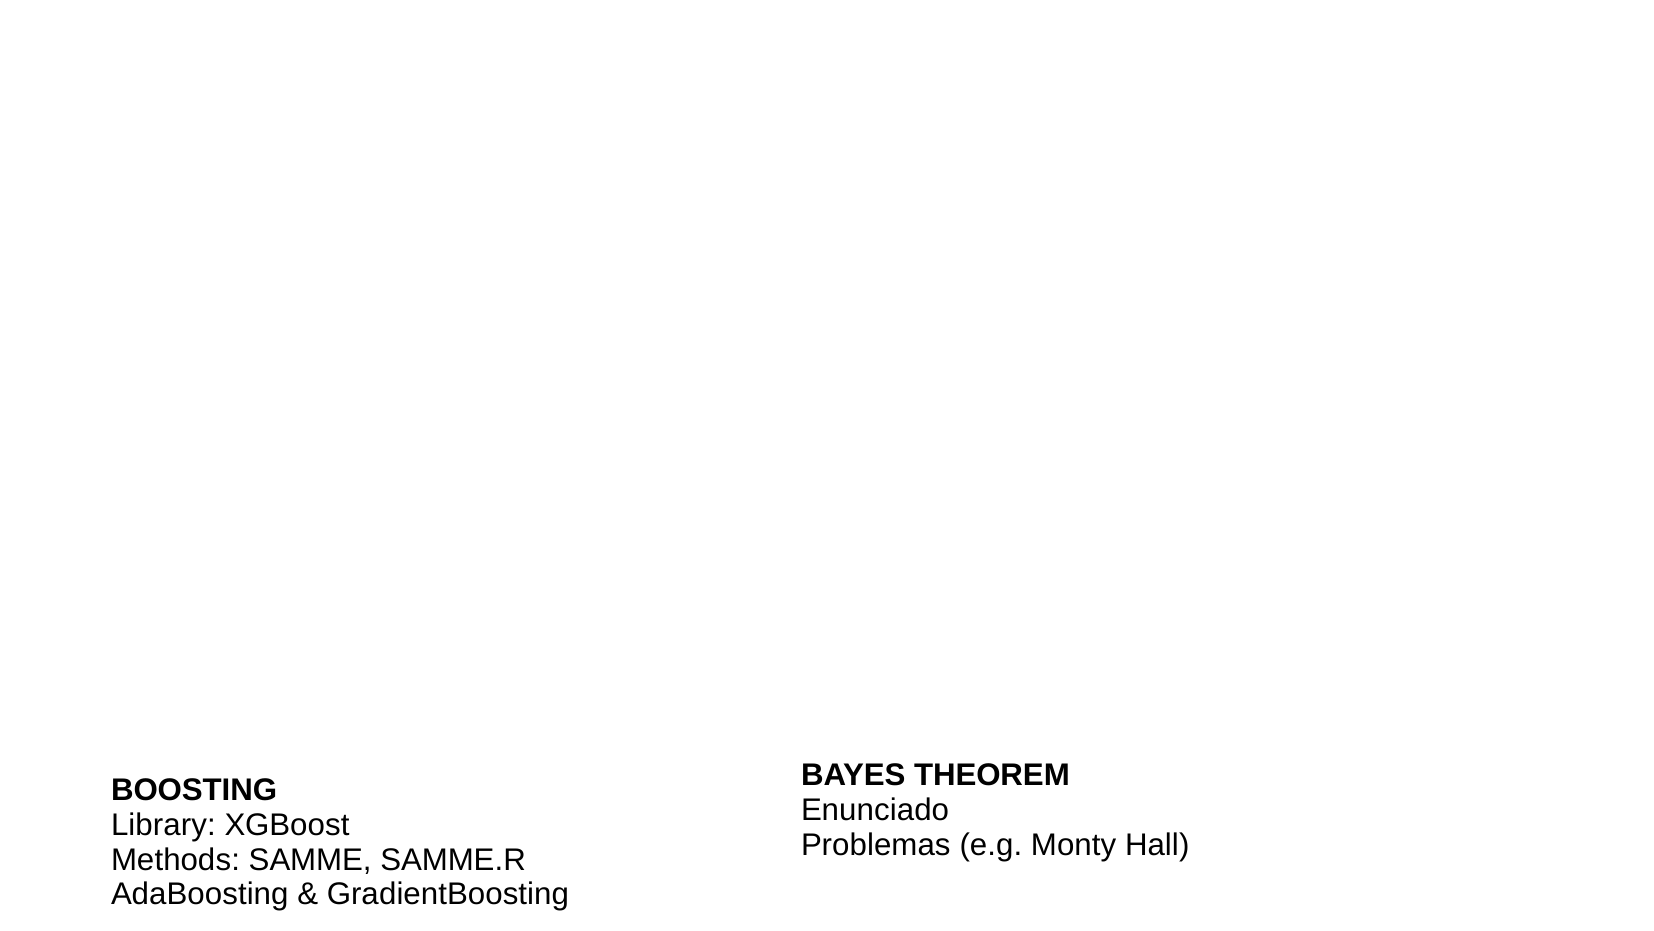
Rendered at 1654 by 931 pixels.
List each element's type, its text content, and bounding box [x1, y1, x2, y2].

text_box BAYES THEOREM Enunciado Problemas (e.g. Monty Hall) [786, 750, 1351, 931]
text_box BOOSTING Library: XGBoost Methods: SAMME, SAMME.R AdaBoosting & GradientBoosting [96, 765, 661, 931]
